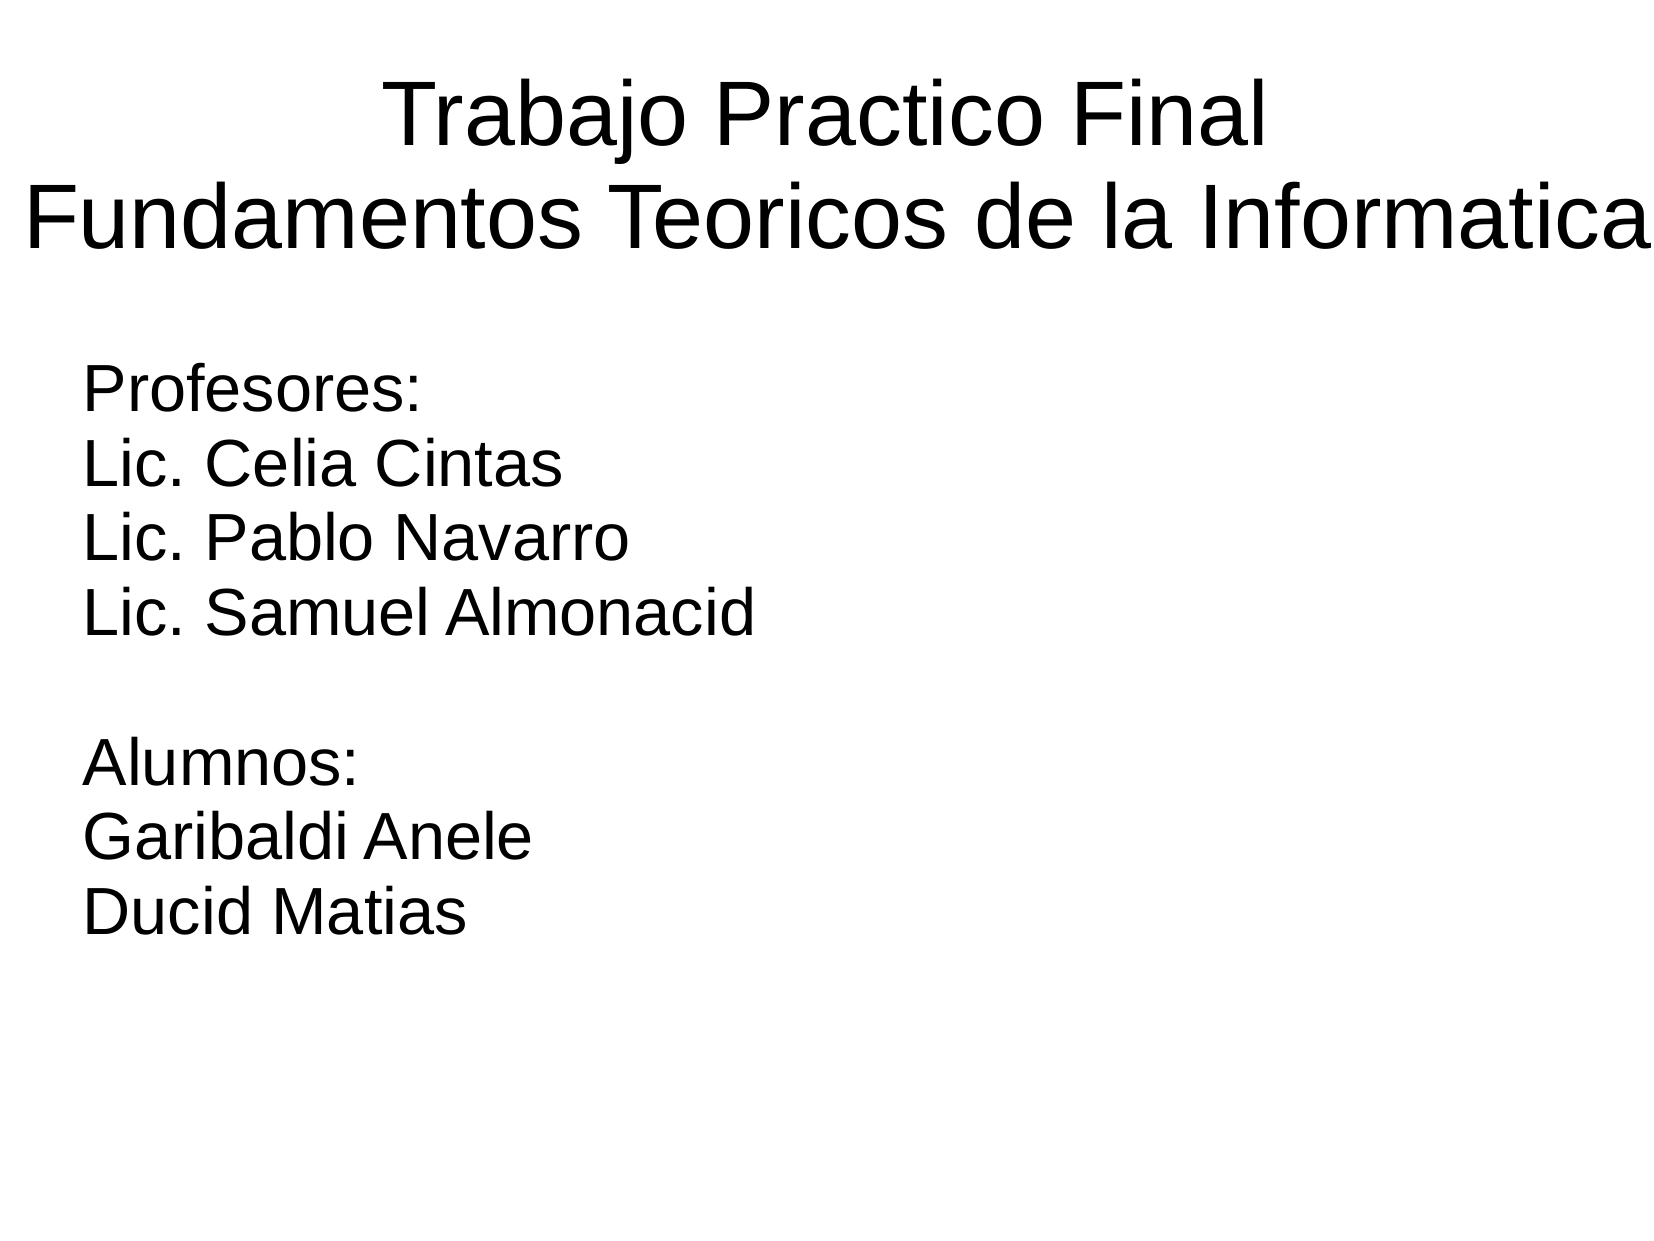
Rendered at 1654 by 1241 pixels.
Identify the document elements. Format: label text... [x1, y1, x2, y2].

subtitle Profesores: Lic. Celia Cintas Lic. Pablo Navarro Lic. Samuel Almonacid Alumnos: Garibaldi Anele Ducid Matias [82, 290, 1571, 1010]
title Trabajo Practico Final Fundamentos Teoricos de la Informatica [0, 11, 1654, 320]
